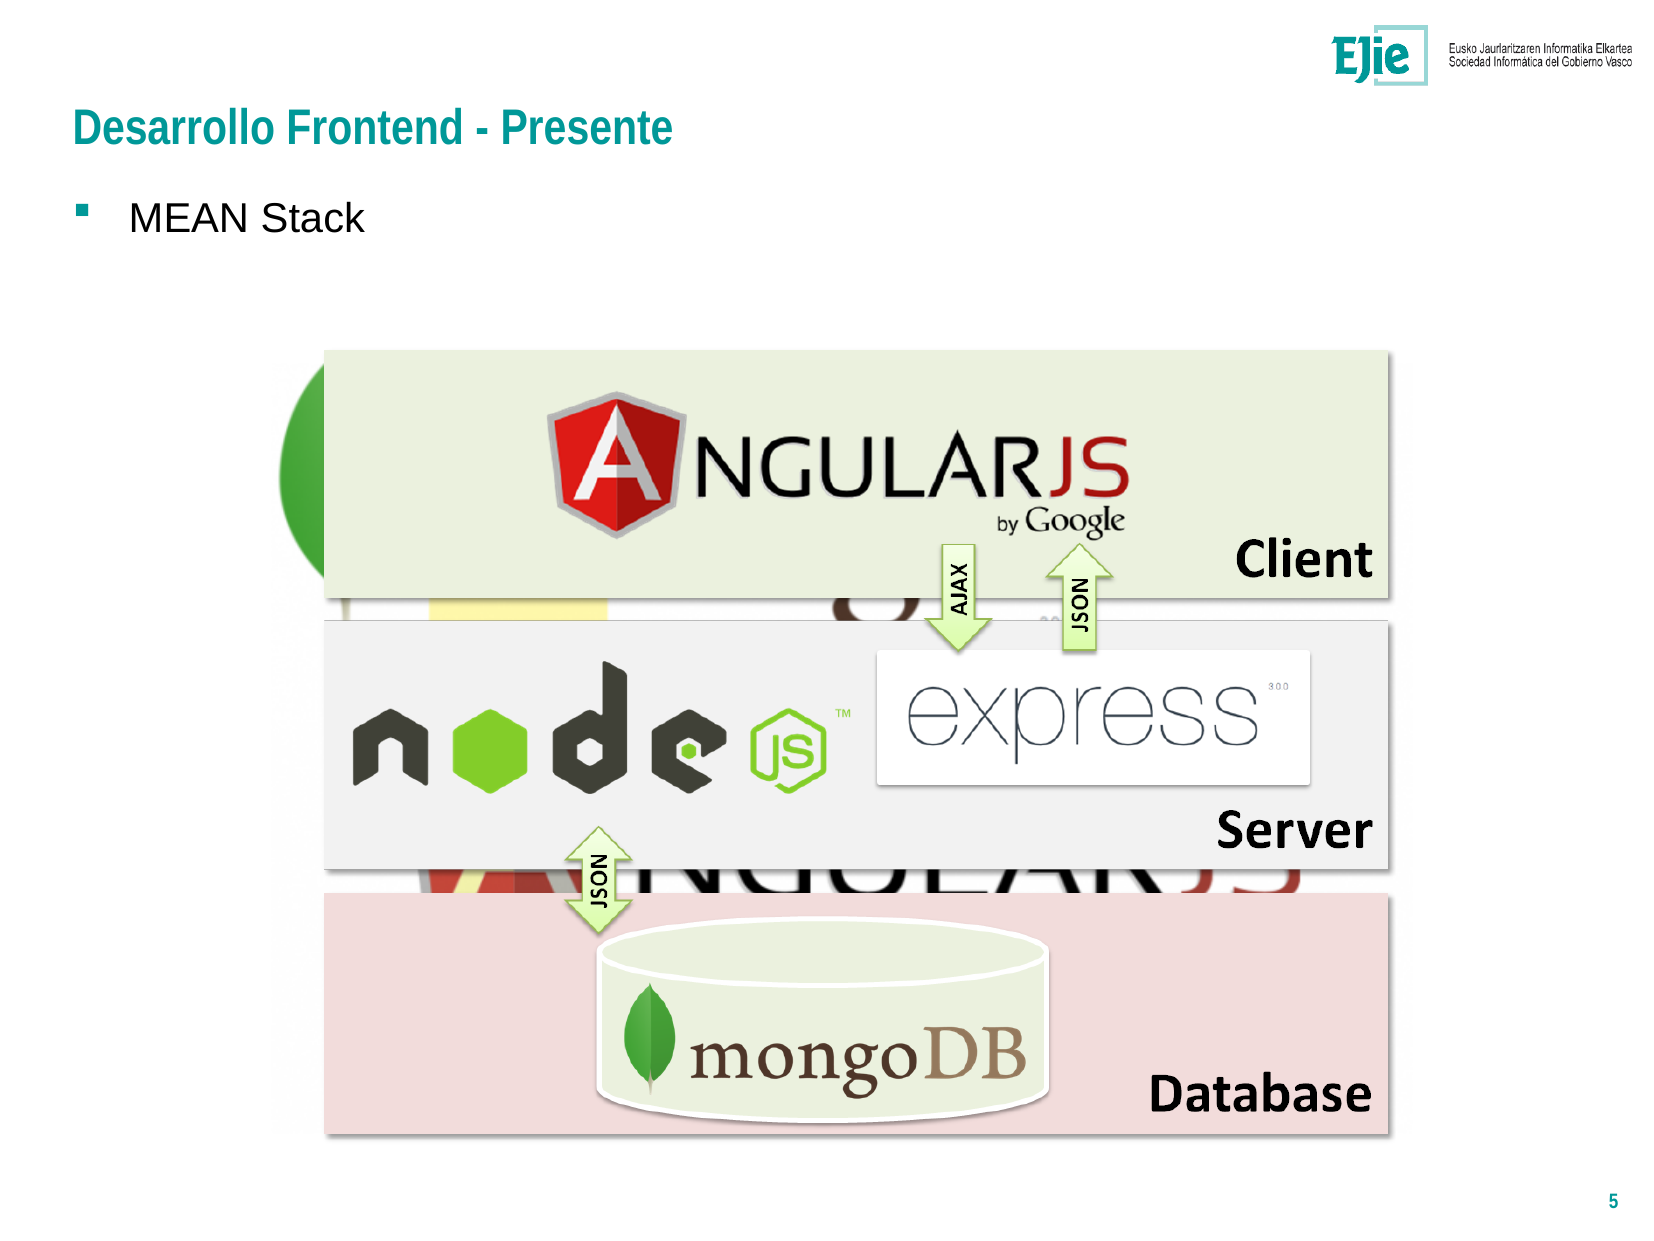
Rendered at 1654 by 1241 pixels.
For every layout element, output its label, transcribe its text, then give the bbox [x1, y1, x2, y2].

slide_number <número> [1583, 1166, 1644, 1233]
list MEAN Stack [57, 183, 1596, 296]
picture [271, 344, 1413, 1146]
picture [1331, 24, 1632, 86]
title Desarrollo Frontend - Presente [57, 7, 1248, 162]
